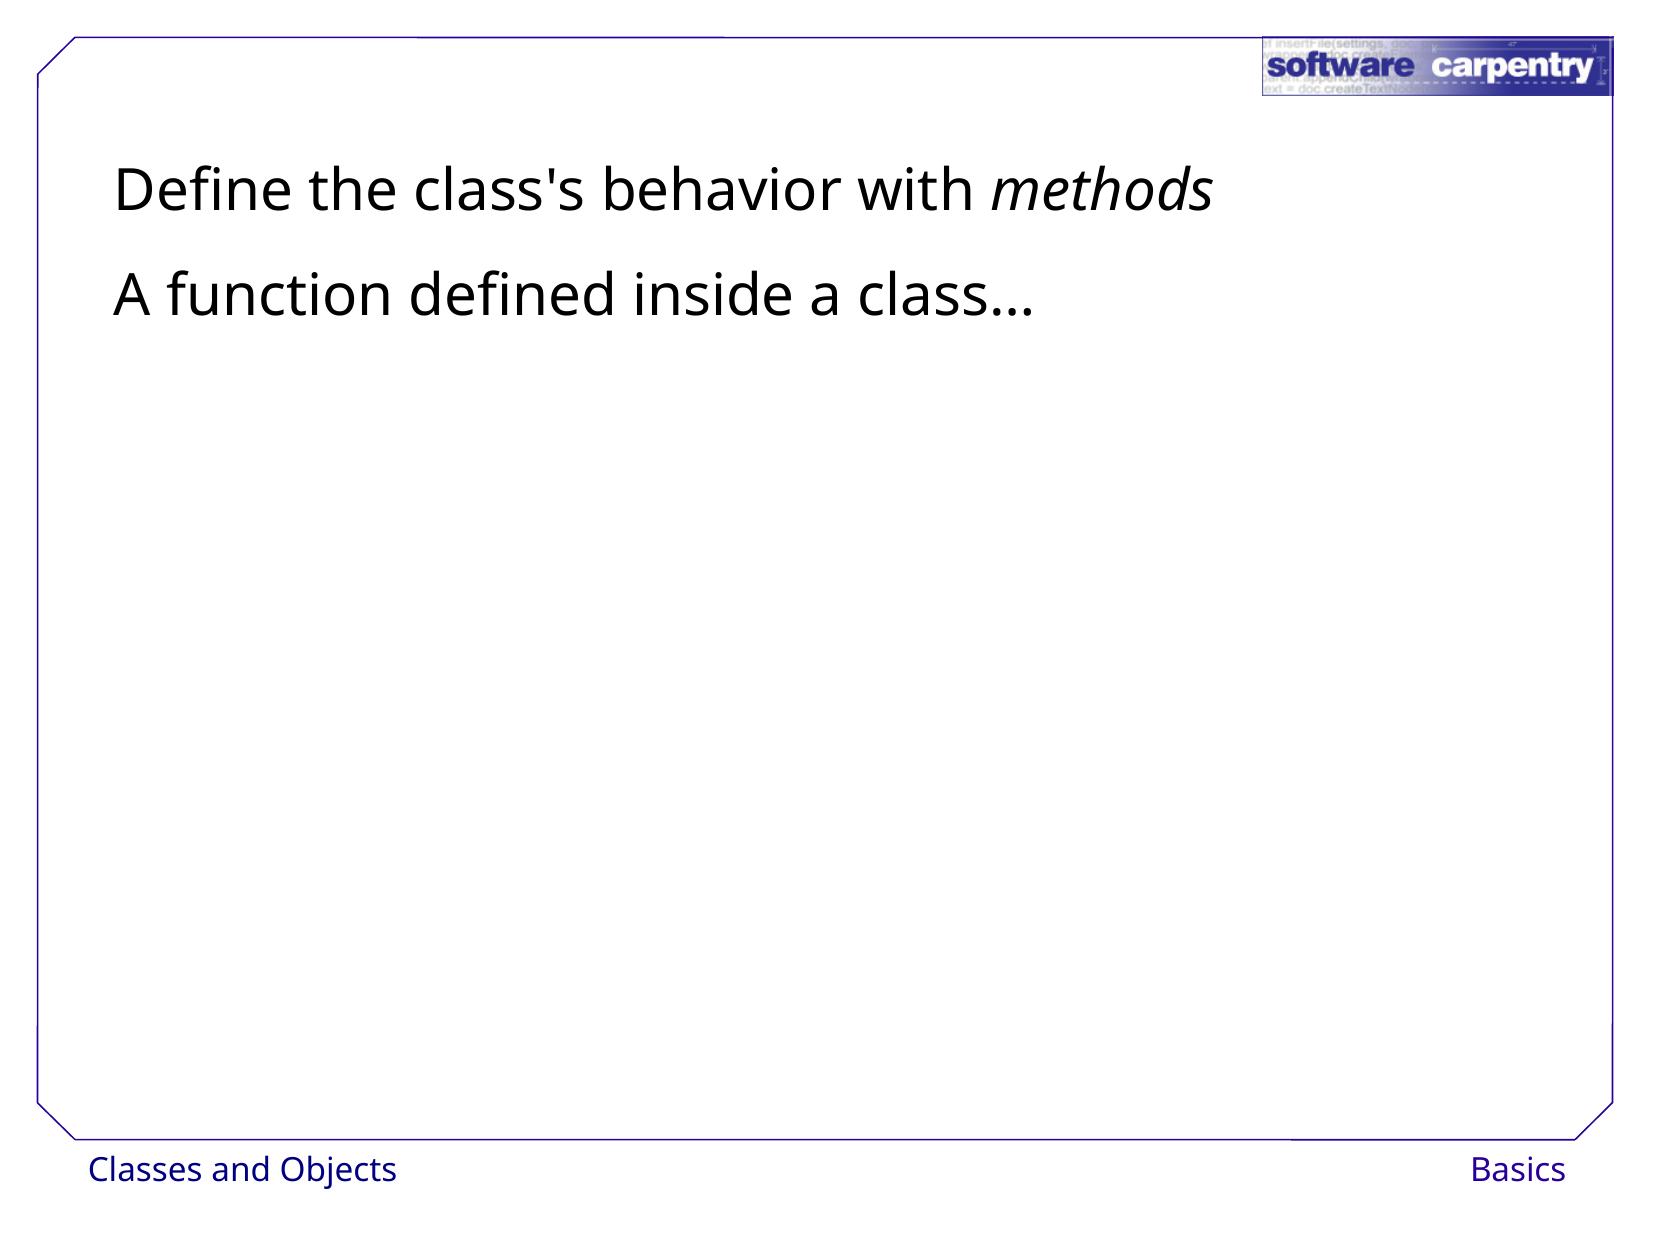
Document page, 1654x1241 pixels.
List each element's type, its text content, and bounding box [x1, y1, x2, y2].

picture [1262, 36, 1614, 96]
text_box Define the class's behavior with methods A function defined inside a class… [99, 109, 1517, 335]
